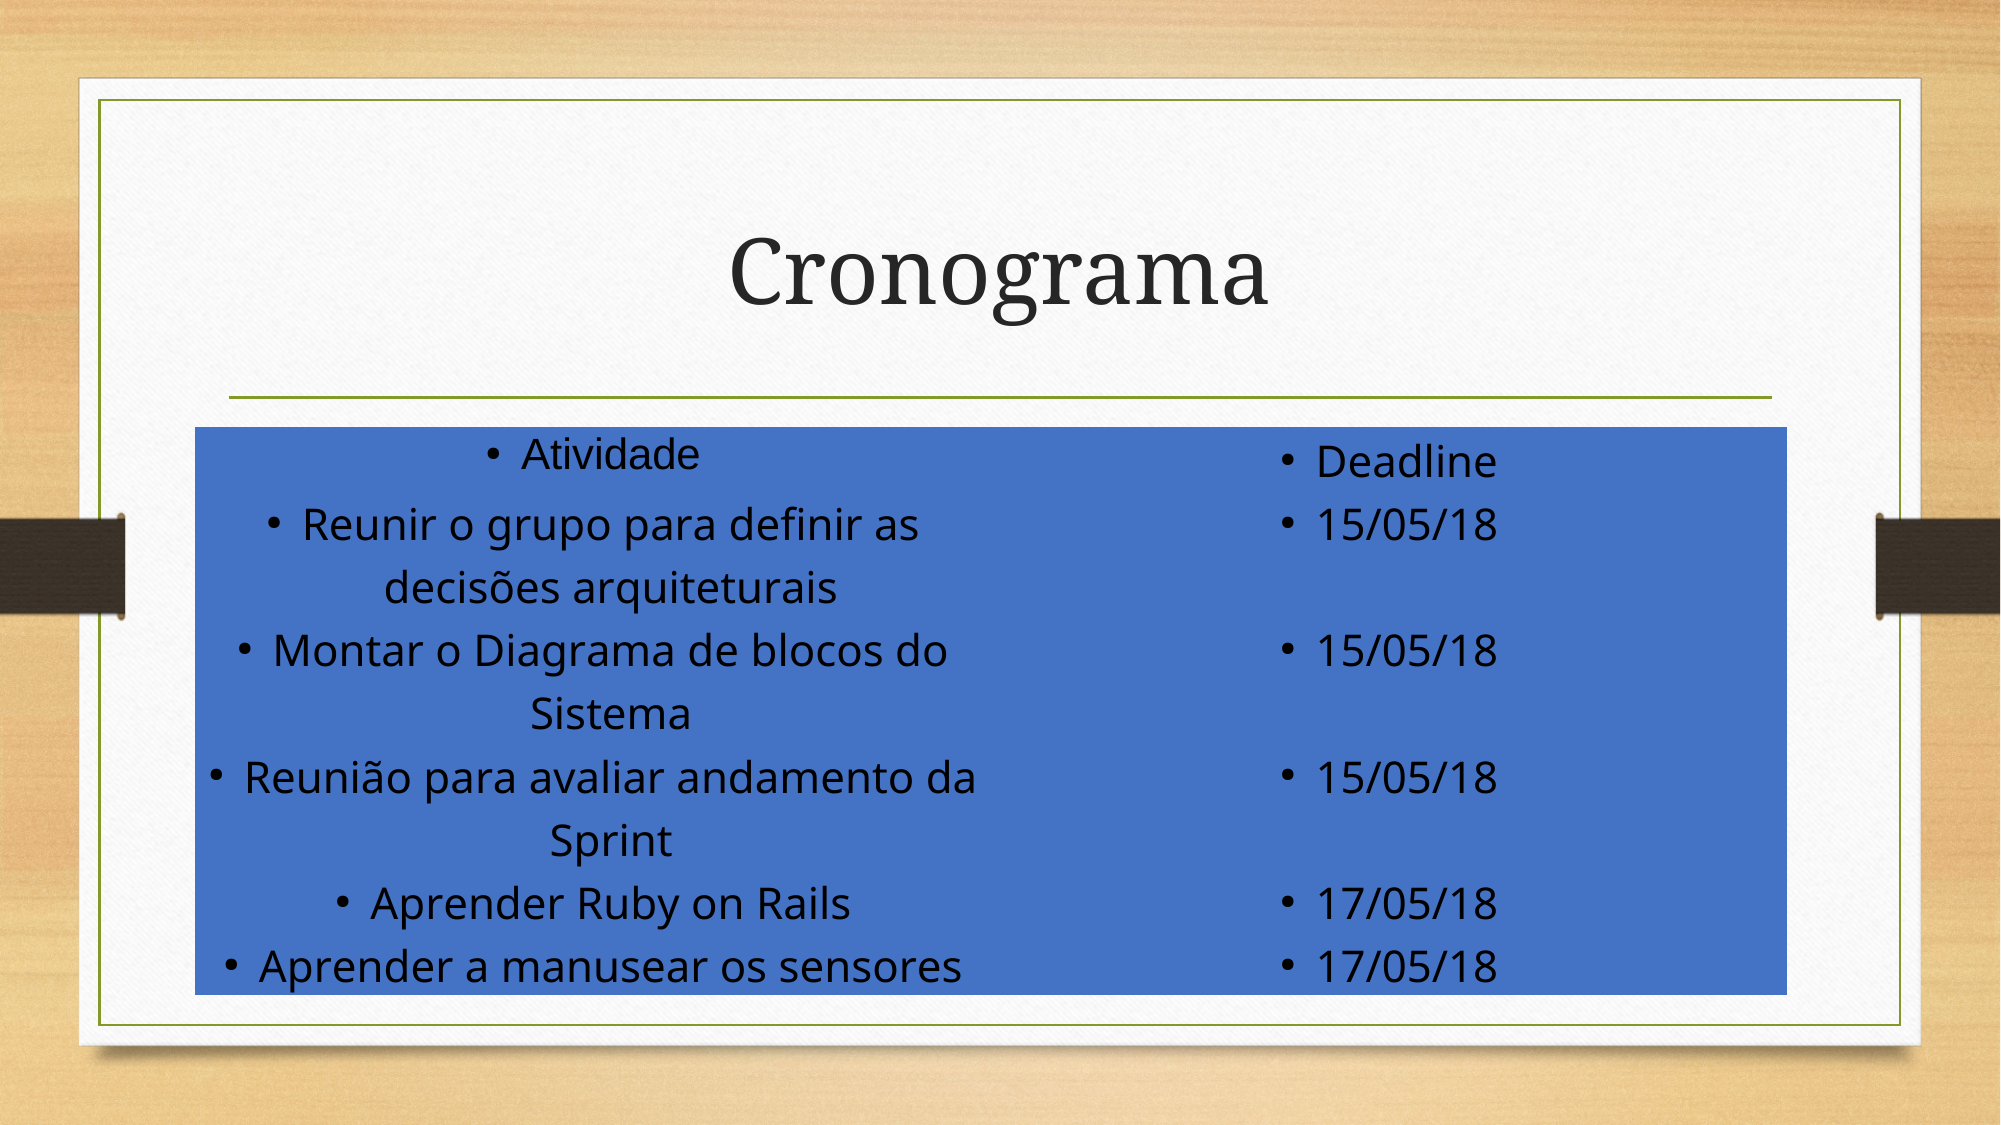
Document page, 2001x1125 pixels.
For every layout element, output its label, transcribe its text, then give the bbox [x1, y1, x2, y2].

table_cell 17/05/18 [991, 869, 1787, 932]
table_cell Aprender a manusear os sensores [195, 932, 991, 995]
title Cronograma [212, 161, 1788, 376]
table_cell 15/05/18 [991, 617, 1787, 743]
table_cell 17/05/18 [991, 932, 1787, 995]
table_cell Reunião para avaliar andamento da Sprint [195, 743, 991, 869]
table_header Atividade [195, 427, 991, 490]
table_cell Reunir o grupo para definir as decisões arquiteturais [195, 490, 991, 617]
table_cell Montar o Diagrama de blocos do Sistema [195, 617, 991, 743]
table_cell 15/05/18 [991, 490, 1787, 617]
table_cell Aprender Ruby on Rails [195, 869, 991, 932]
table_cell 15/05/18 [991, 743, 1787, 869]
table_header Deadline [991, 427, 1787, 490]
